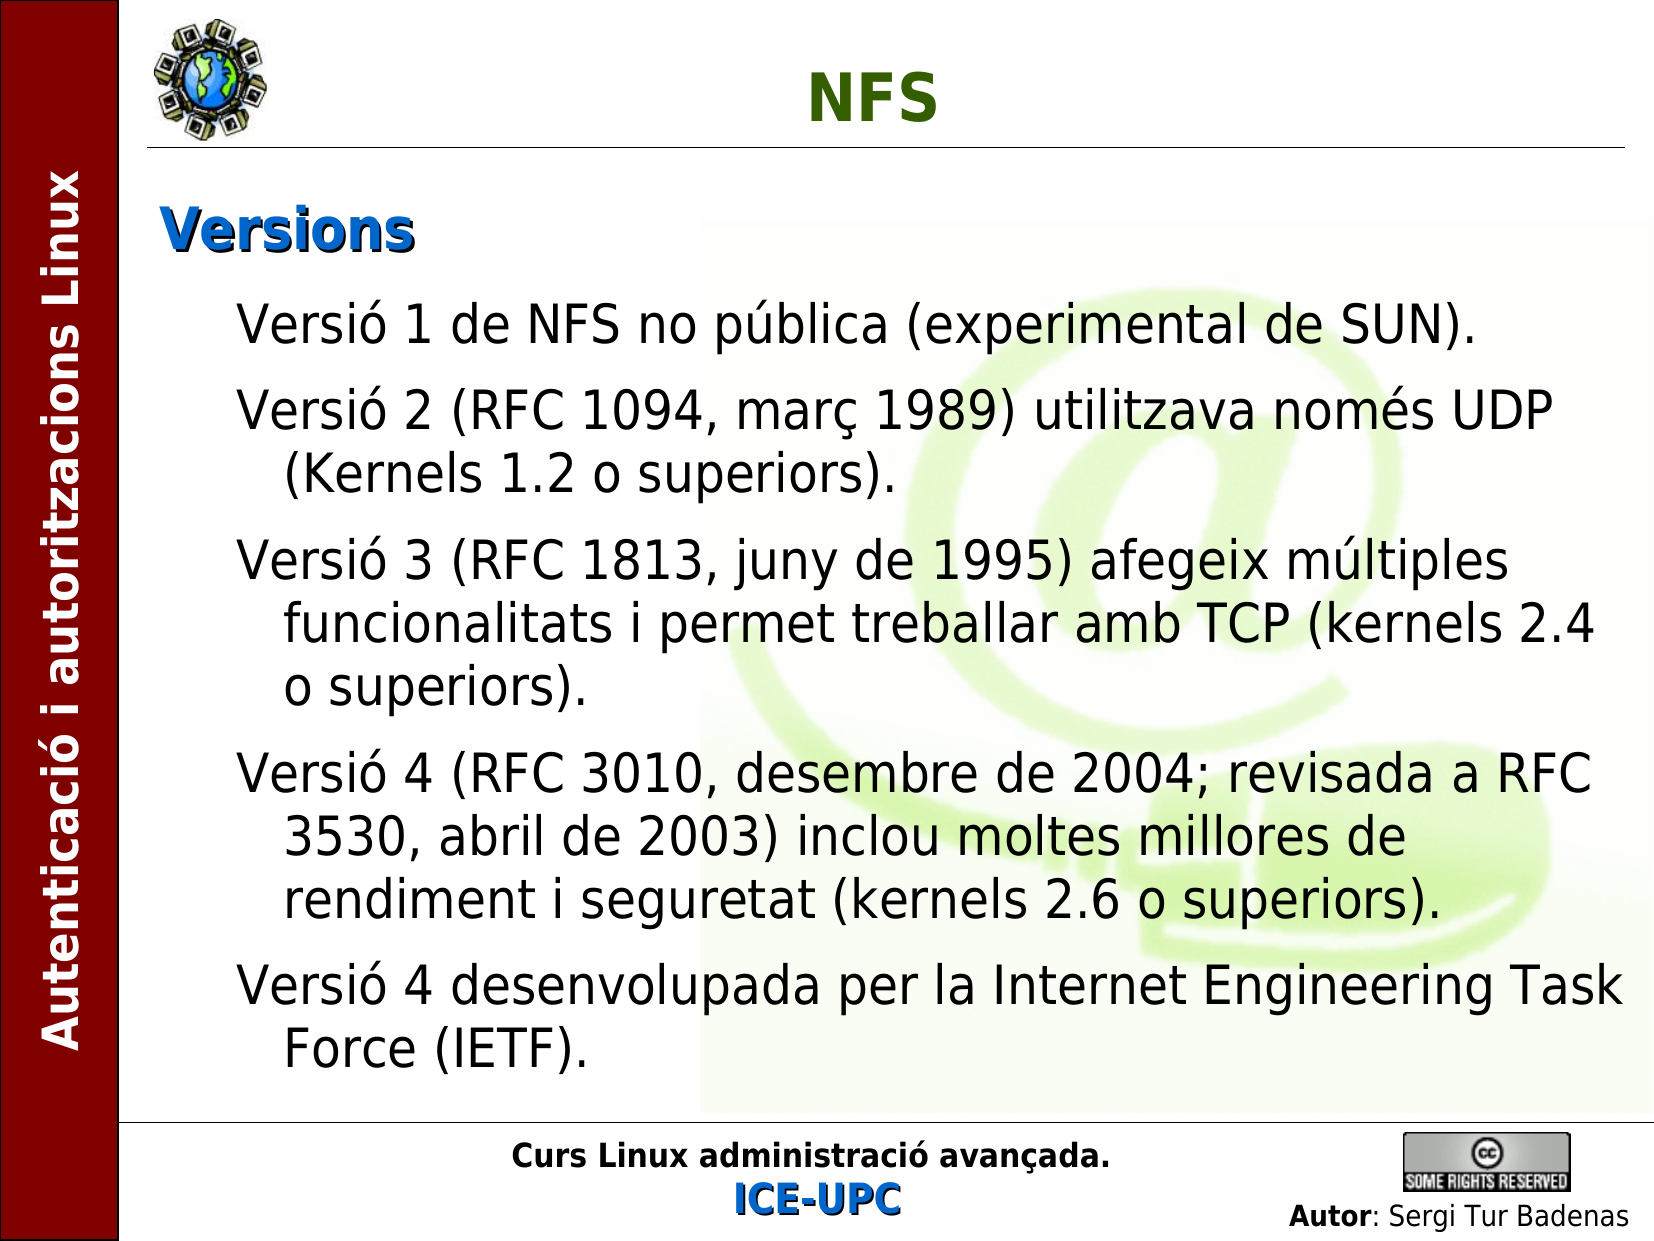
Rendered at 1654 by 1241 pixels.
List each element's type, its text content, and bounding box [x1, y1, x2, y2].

list Versions Versió 1 de NFS no pública (experimental de SUN). Versió 2 (RFC 1094, març 1989) utilitzava només UDP (Kernels 1.2 o superiors). Versió 3 (RFC 1813, juny de 1995) afegeix múltiples funcionalitats i permet treballar amb TCP (kernels 2.4 o superiors). Versió 4 (RFC 3010, desembre de 2004; revisada a RFC 3530, abril de 2003) inclou moltes millores de rendiment i seguretat (kernels 2.6 o superiors). Versió 4 desenvolupada per la Internet Engineering Task Force (IETF). [141, 195, 1630, 1081]
picture [700, 217, 1654, 1113]
picture [1403, 1132, 1571, 1192]
picture [154, 19, 268, 56]
title NFS [129, 56, 1619, 141]
